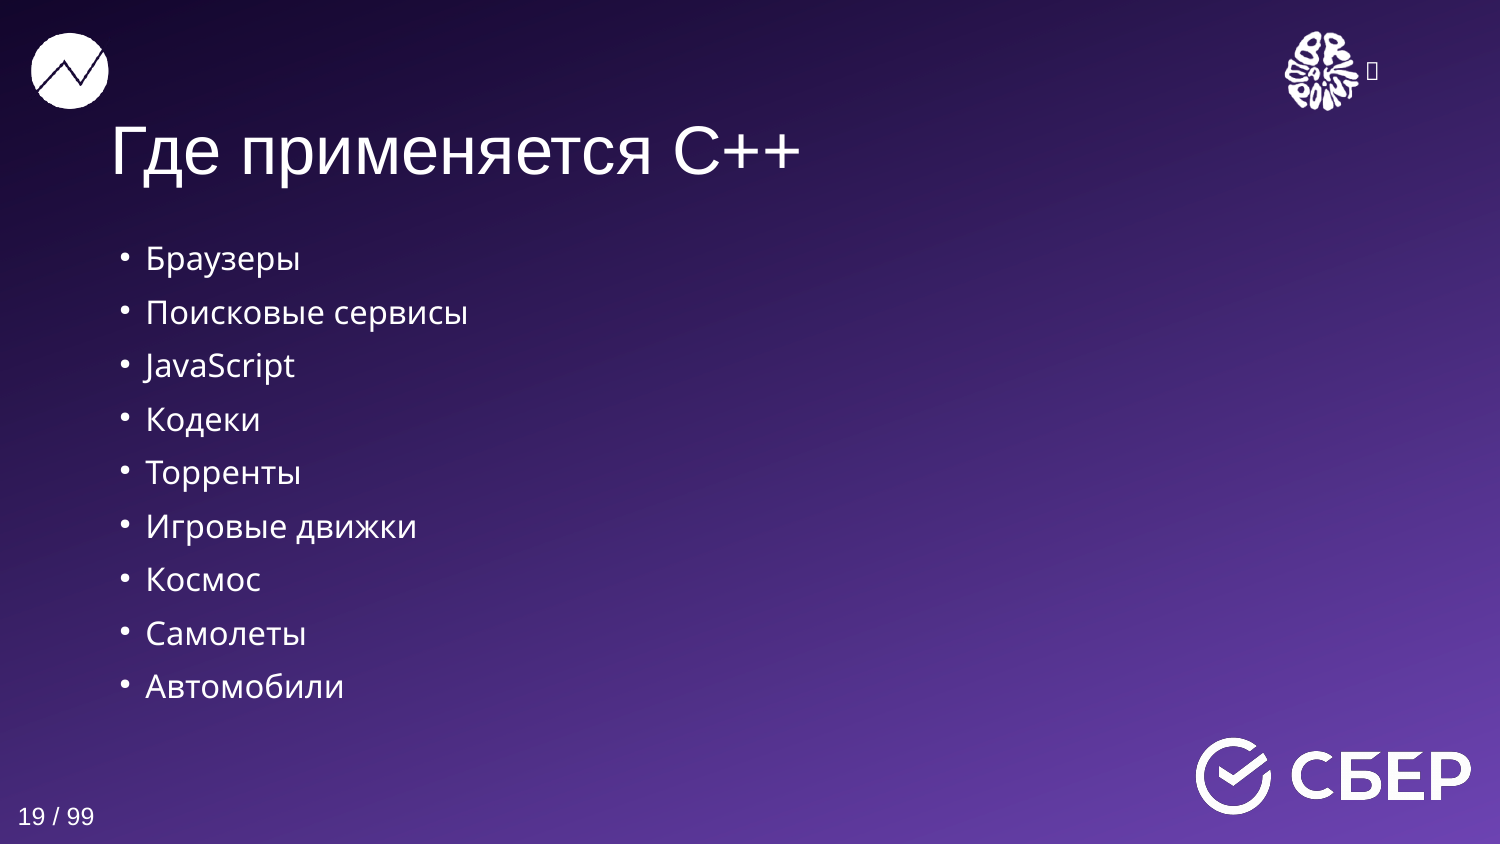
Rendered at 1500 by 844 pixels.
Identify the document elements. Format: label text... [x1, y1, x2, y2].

text_box <number> / 99 [2, 795, 632, 839]
picture [0, 0, 1500, 844]
title Где применяется C++ [103, 100, 1397, 205]
list Браузеры Поисковые сервисы JavaScript Кодеки Торренты Игровые движки Космос Самолеты Автомобили [103, 195, 488, 713]
text_box 🐙 [1364, 36, 1489, 107]
